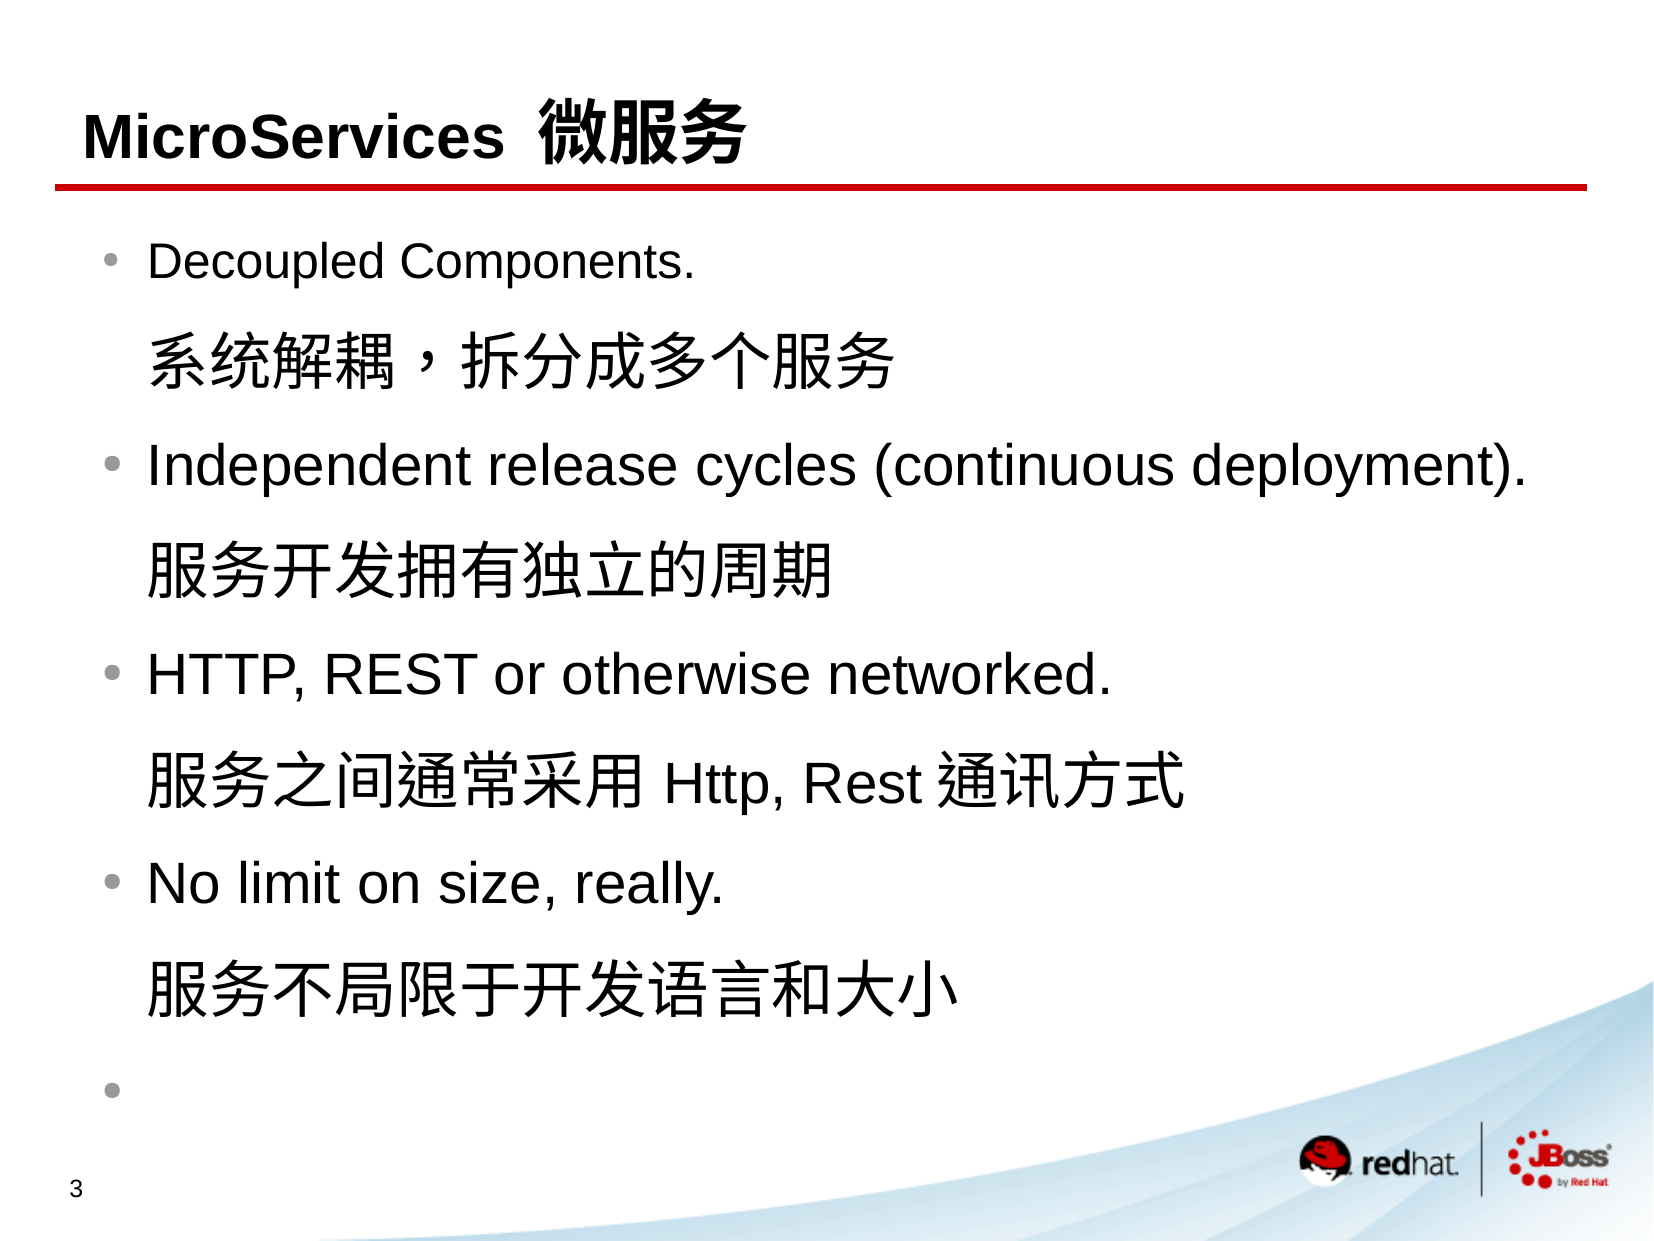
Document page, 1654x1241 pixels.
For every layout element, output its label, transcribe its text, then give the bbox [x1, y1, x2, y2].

title MicroServices 微服务 [82, 37, 1571, 226]
picture [0, 0, 1654, 1241]
list Decoupled Components. 系统解耦，拆分成多个服务 Independent release cycles (continuous deployment). 服务开发拥有独立的周期 HTTP, REST or otherwise networked. 服务之间通常采用Http, Rest通讯方式 No limit on size, really. 服务不局限于开发语言和大小 [86, 232, 1576, 1077]
